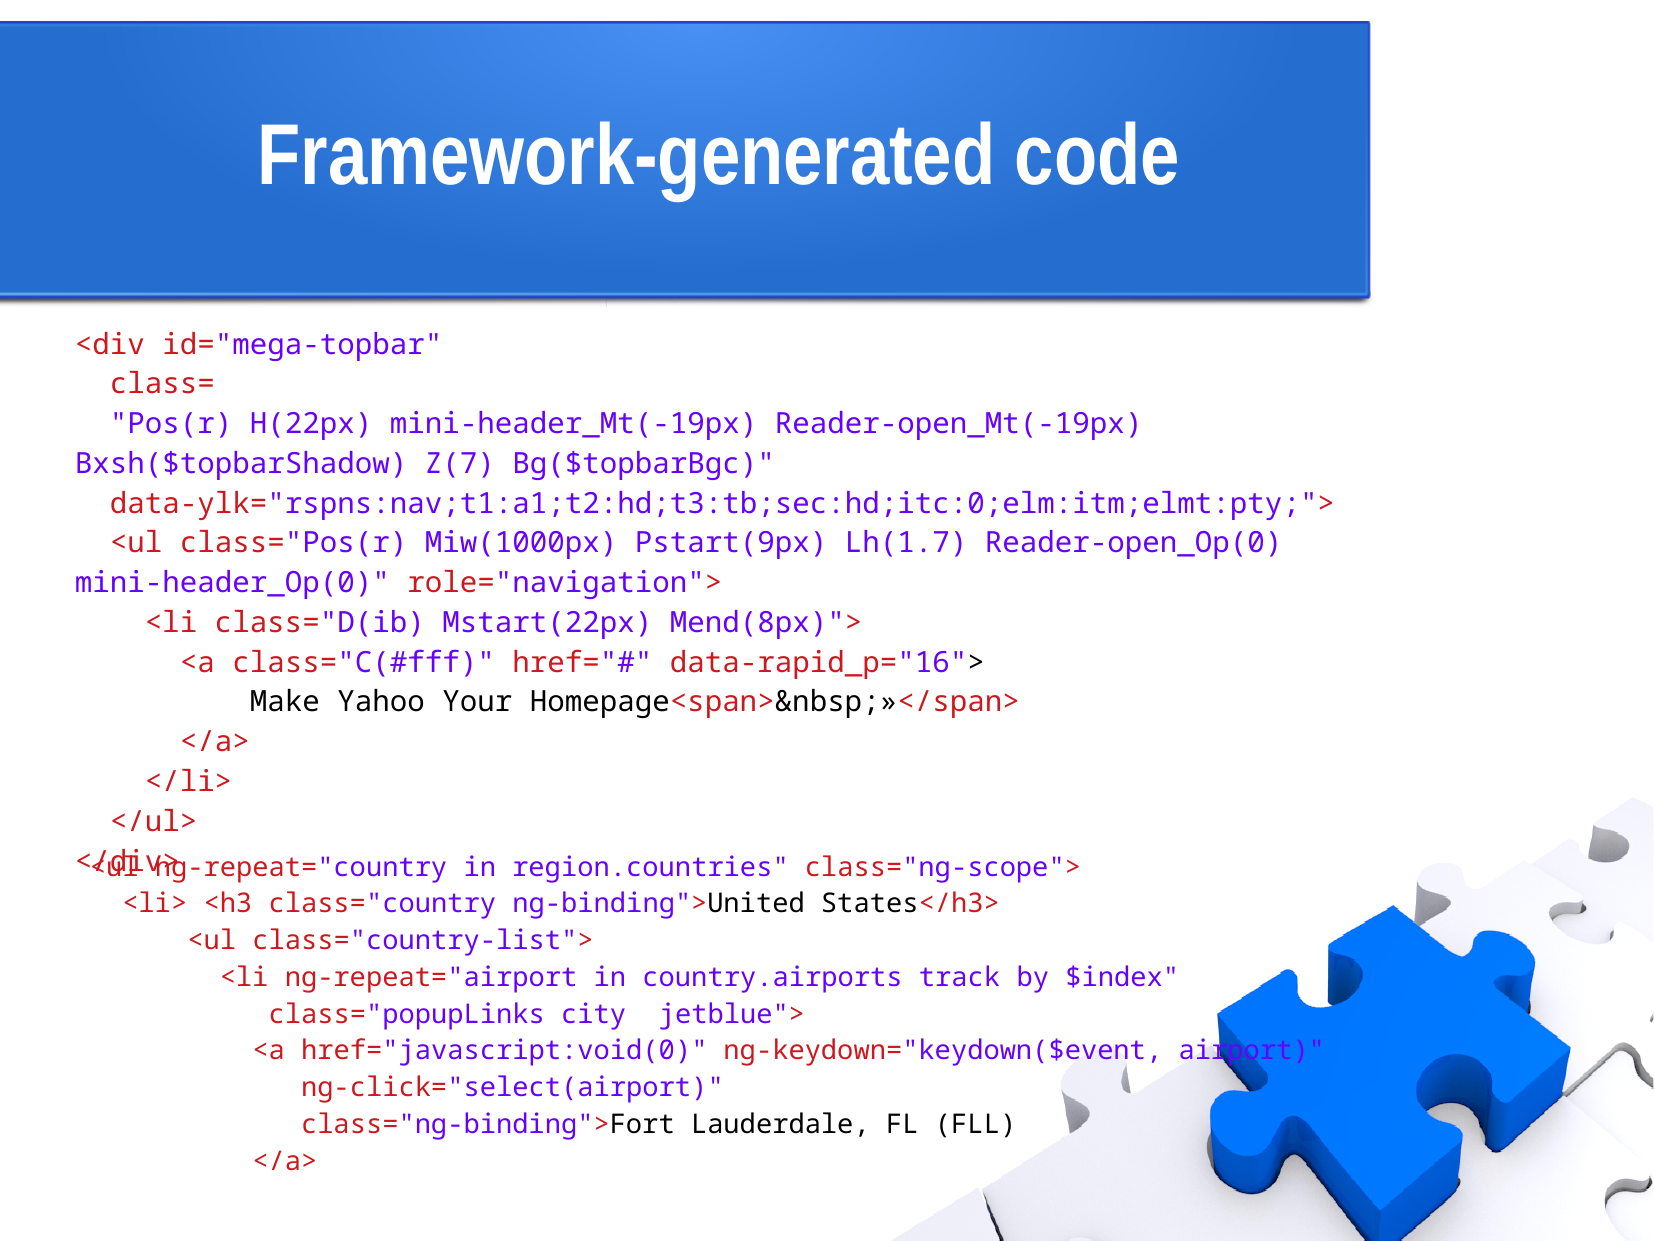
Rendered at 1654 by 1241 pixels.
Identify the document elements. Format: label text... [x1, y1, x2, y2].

title Framework-generated code [82, 37, 1356, 268]
picture [872, 655, 1654, 1241]
text_box <ul ng-repeat="country in region.countries" class="ng-scope"> <li> <h3 class="country ng-binding">United States</h3> <ul class="country-list"> <li ng-repeat="airport in country.airports track by $index" class="popupLinks city jetblue"> <a href="javascript:void(0)" ng-keydown="keydown($event, airport)" ng-click="select(airport)" class="ng-binding">Fort Lauderdale, FL (FLL) </a> [75, 840, 1531, 1168]
picture [0, 21, 1375, 307]
text_box <div id="mega-topbar" class= "Pos(r) H(22px) mini-header_Mt(-19px) Reader-open_Mt(-19px) Bxsh($topbarShadow) Z(7) Bg($topbarBgc)" data-ylk="rspns:nav;t1:a1;t2:hd;t3:tb;sec:hd;itc:0;elm:itm;elmt:pty;"> <ul class="Pos(r) Miw(1000px) Pstart(9px) Lh(1.7) Reader-open_Op(0) mini-header_Op(0)" role="navigation"> <li class="D(ib) Mstart(22px) Mend(8px)"> <a class="C(#fff)" href="#" data-rapid_p="16"> Make Yahoo Your Homepage<span>&nbsp;»</span> </a> </li> </ul> </div> [60, 315, 1396, 811]
